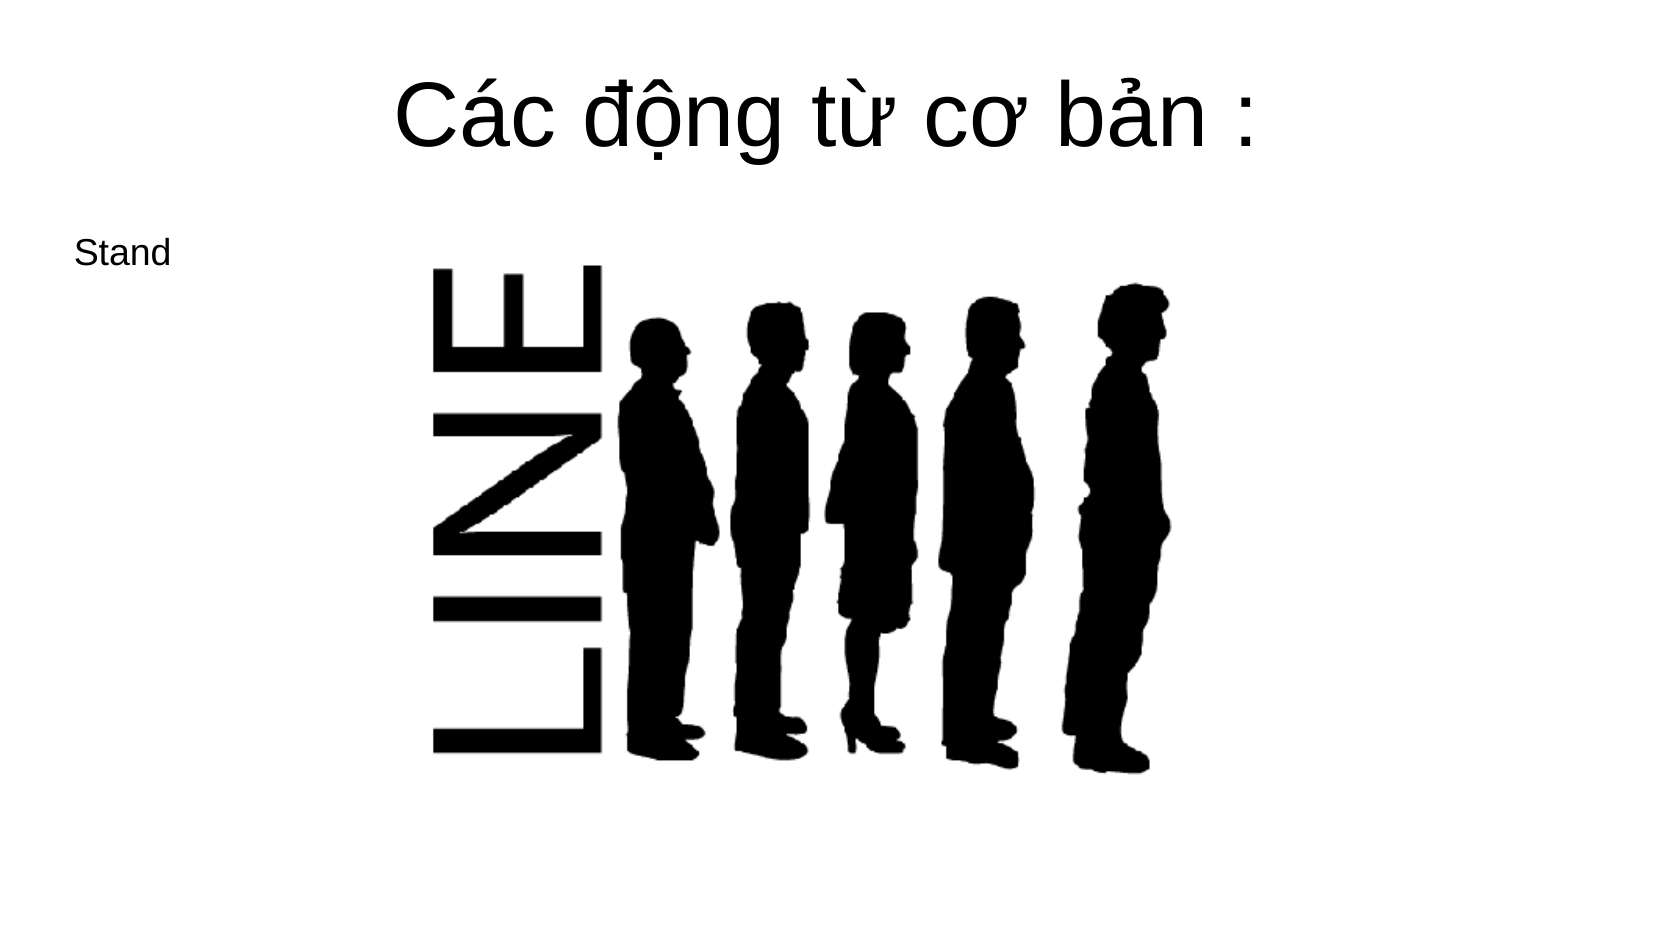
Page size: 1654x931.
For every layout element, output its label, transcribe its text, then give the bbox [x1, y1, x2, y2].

text_box Stand [59, 224, 497, 282]
picture [421, 247, 1217, 781]
title Các động từ cơ bản : [82, 37, 1571, 193]
